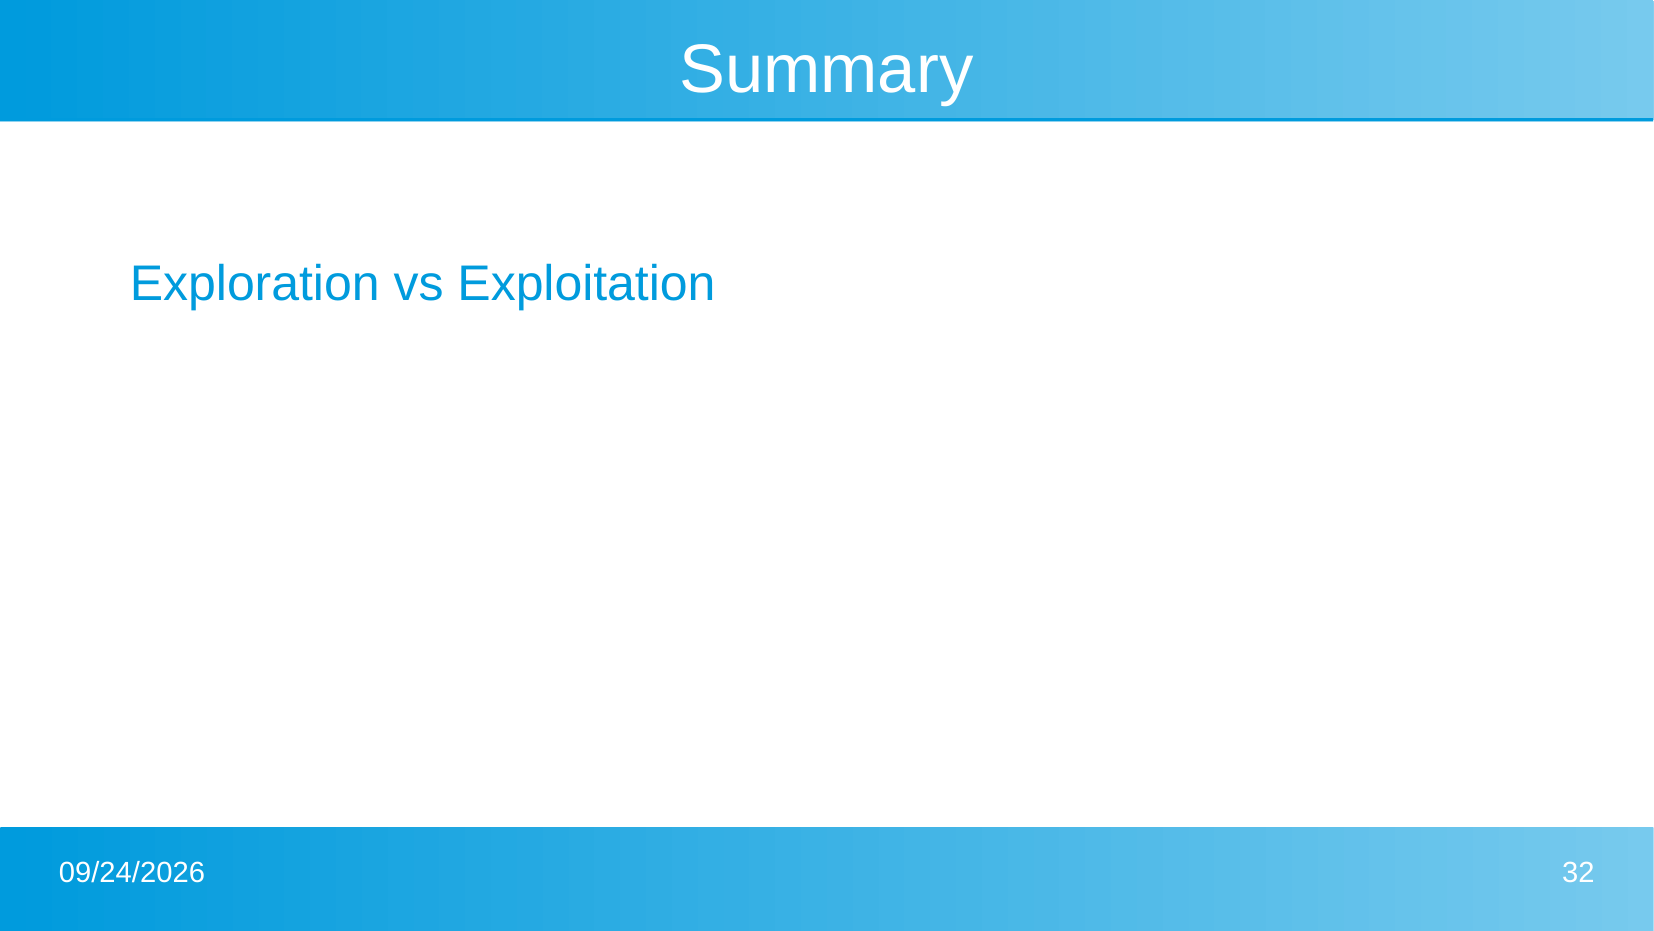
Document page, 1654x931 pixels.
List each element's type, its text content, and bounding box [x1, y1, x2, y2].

list Exploration vs Exploitation [59, 177, 1595, 768]
title Summary [59, 29, 1595, 108]
